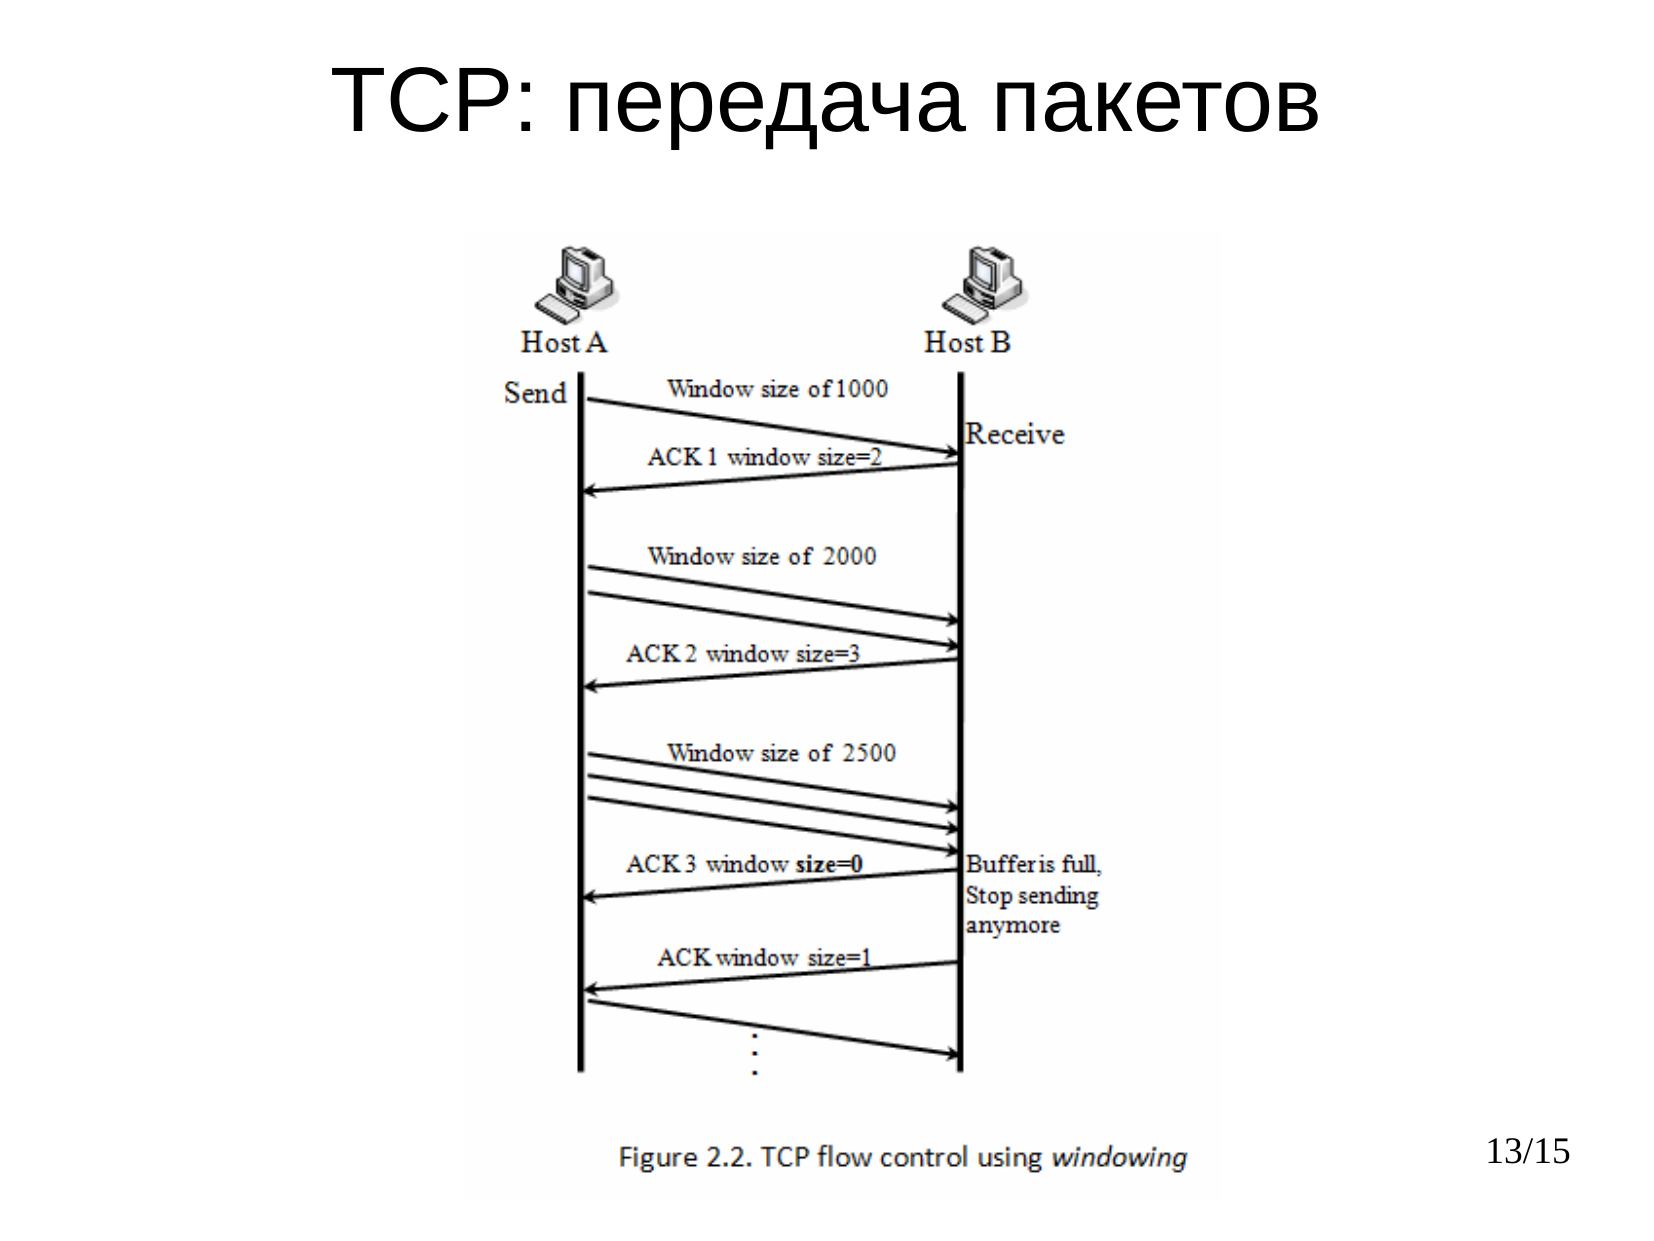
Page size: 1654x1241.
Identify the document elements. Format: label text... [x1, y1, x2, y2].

title TCP: передача пакетов [82, 34, 1571, 166]
picture [465, 230, 1221, 1201]
